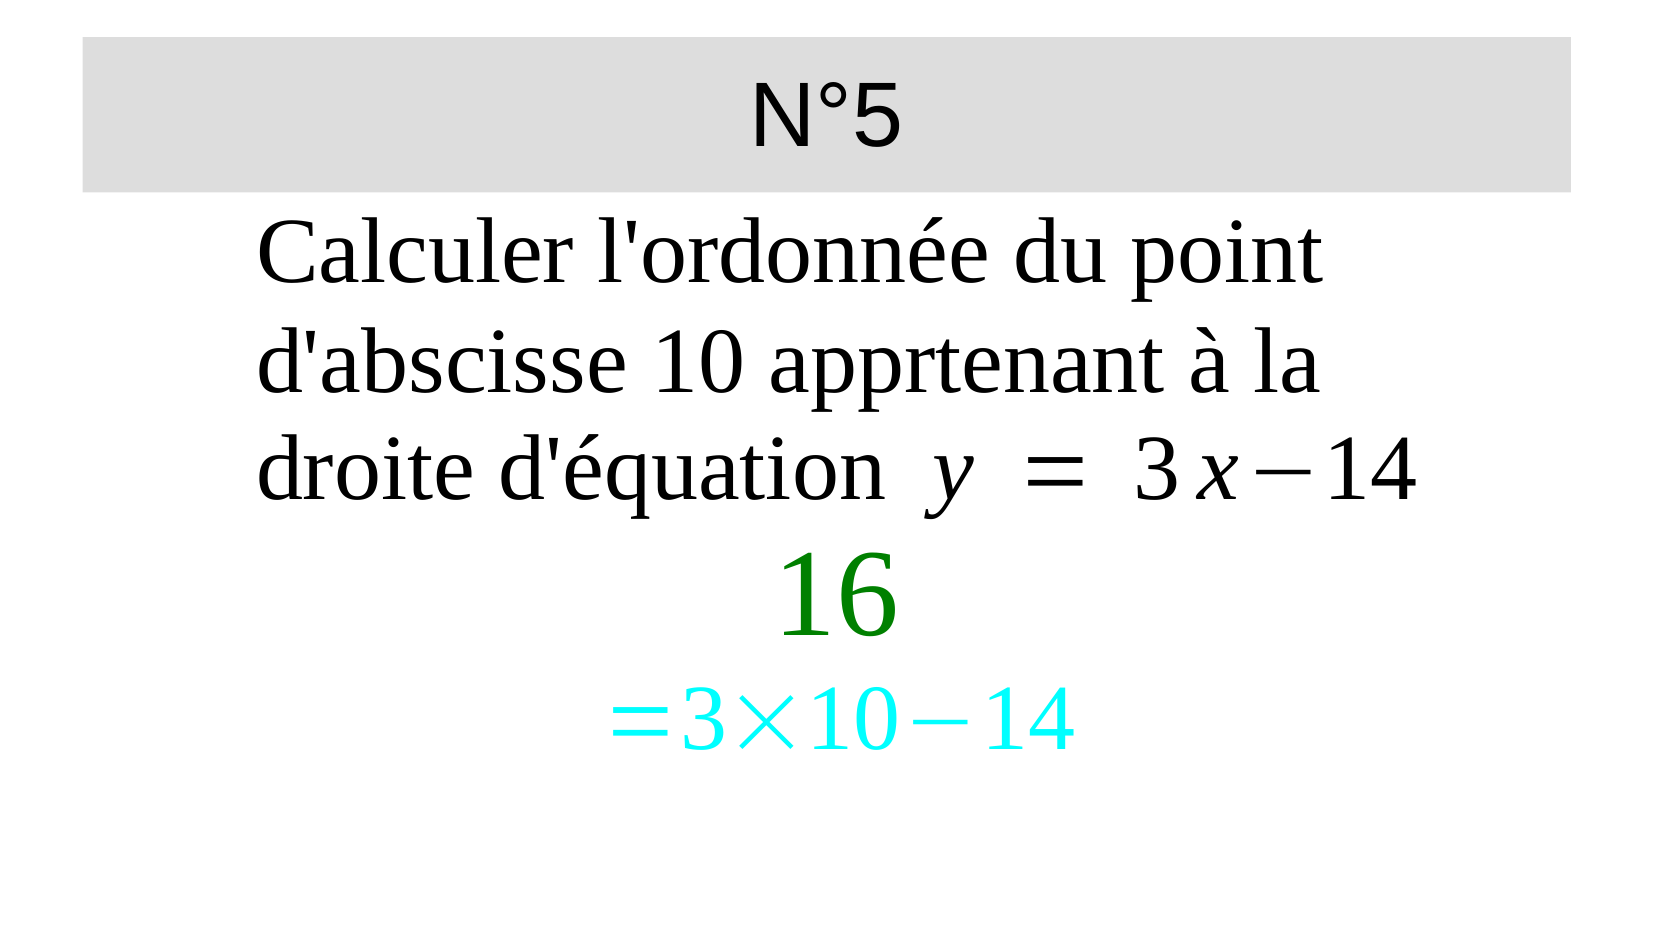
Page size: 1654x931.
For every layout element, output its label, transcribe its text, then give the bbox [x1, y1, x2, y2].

title N°5 [82, 37, 1571, 193]
chart [248, 199, 1425, 771]
